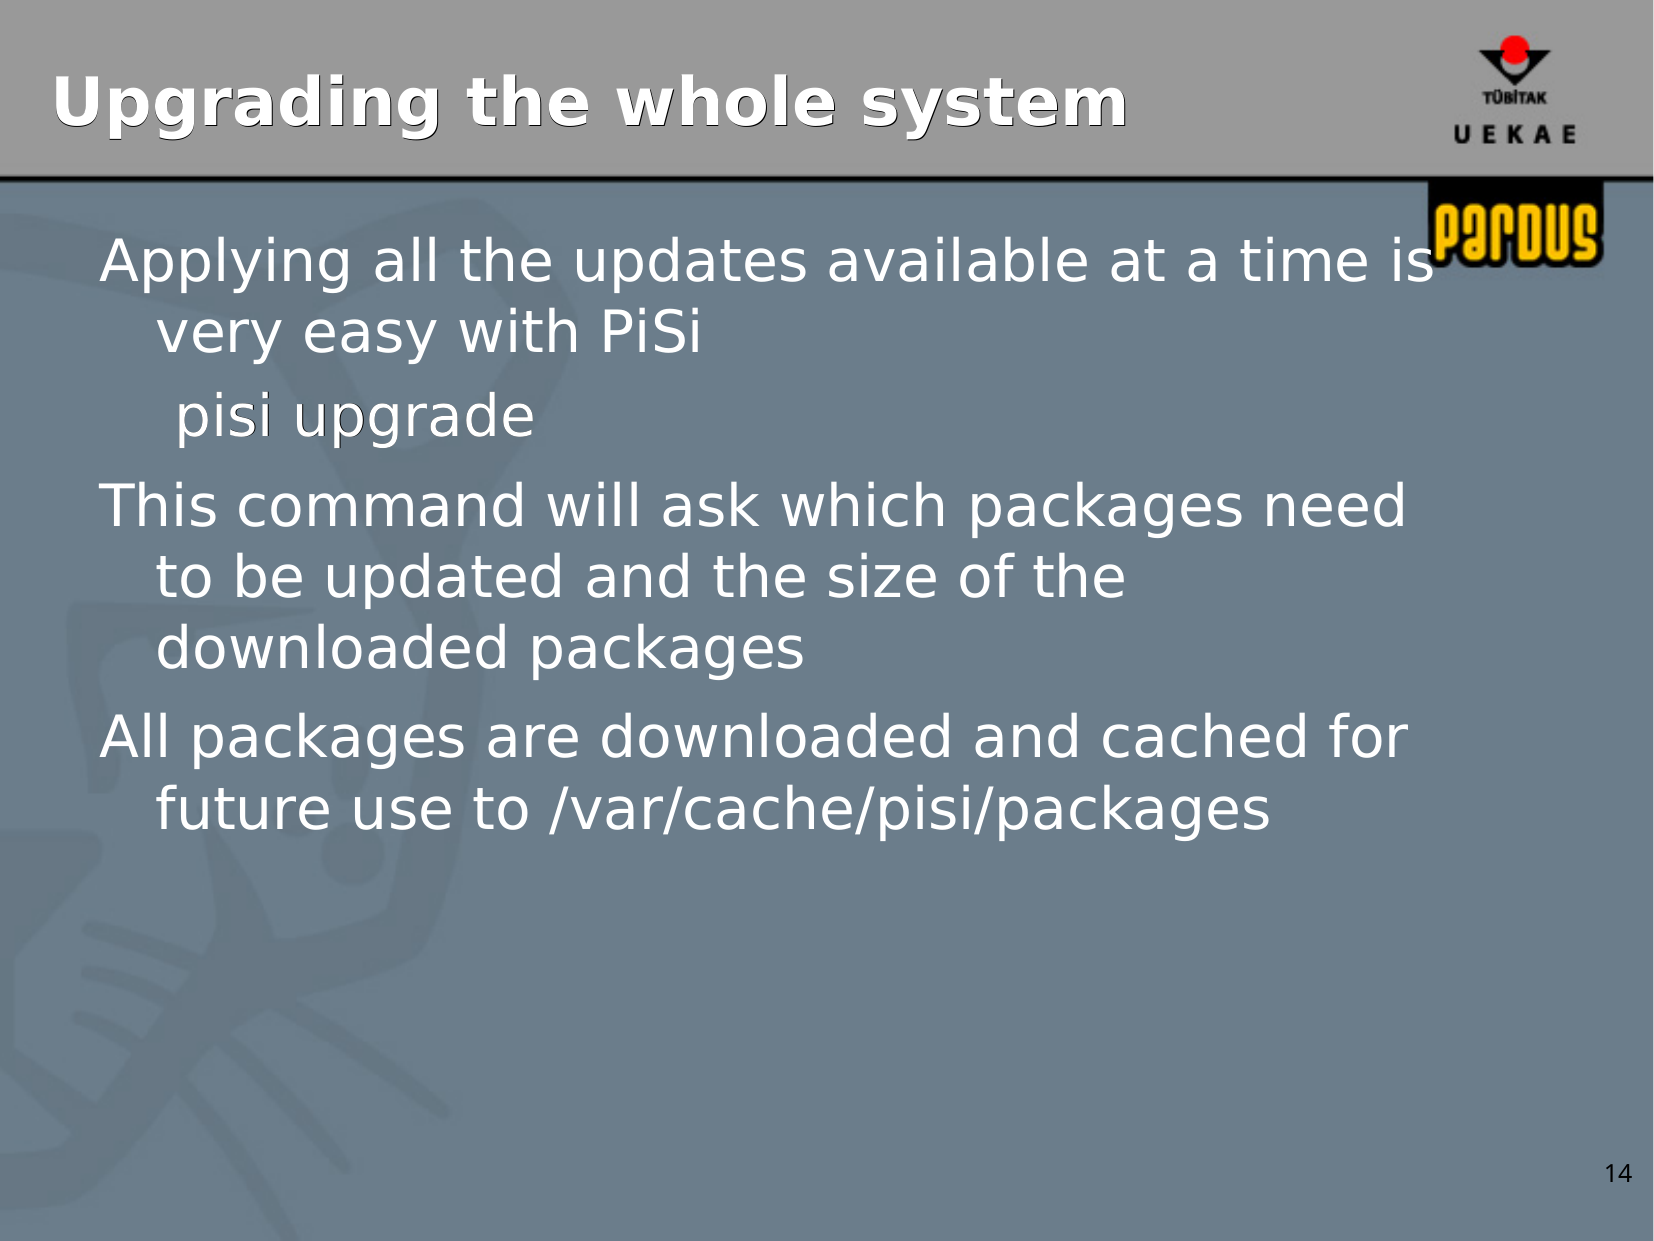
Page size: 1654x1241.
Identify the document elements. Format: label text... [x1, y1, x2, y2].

title Upgrading the whole system [35, 43, 1449, 158]
picture [0, 0, 1654, 1241]
list Applying all the updates available at a time is very easy with PiSi pisi upgrade This command will ask which packages need to be updated and the size of the downloaded packages All packages are downloaded and cached for future use to /var/cache/pisi/packages [84, 216, 1478, 848]
